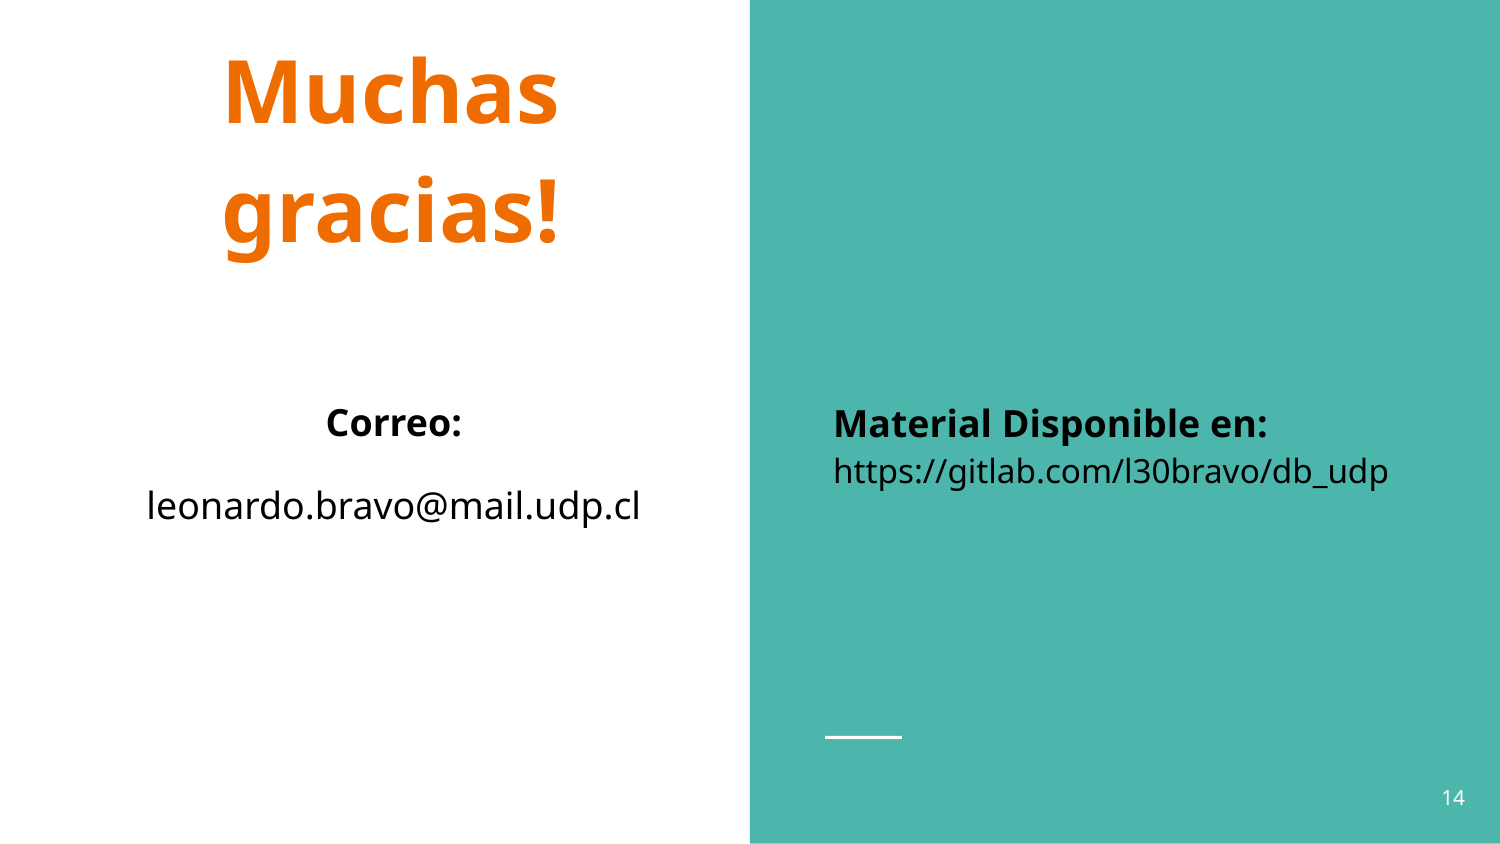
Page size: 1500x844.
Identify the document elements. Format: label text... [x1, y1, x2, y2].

list Correo: leonardo.bravo@mail.udp.cl [79, 253, 709, 833]
slide_number <number> [1389, 764, 1480, 830]
text_box Material Disponible en: https://gitlab.com/l30bravo/db_udp [818, 389, 1406, 501]
title Muchas gracias! [59, 8, 723, 284]
